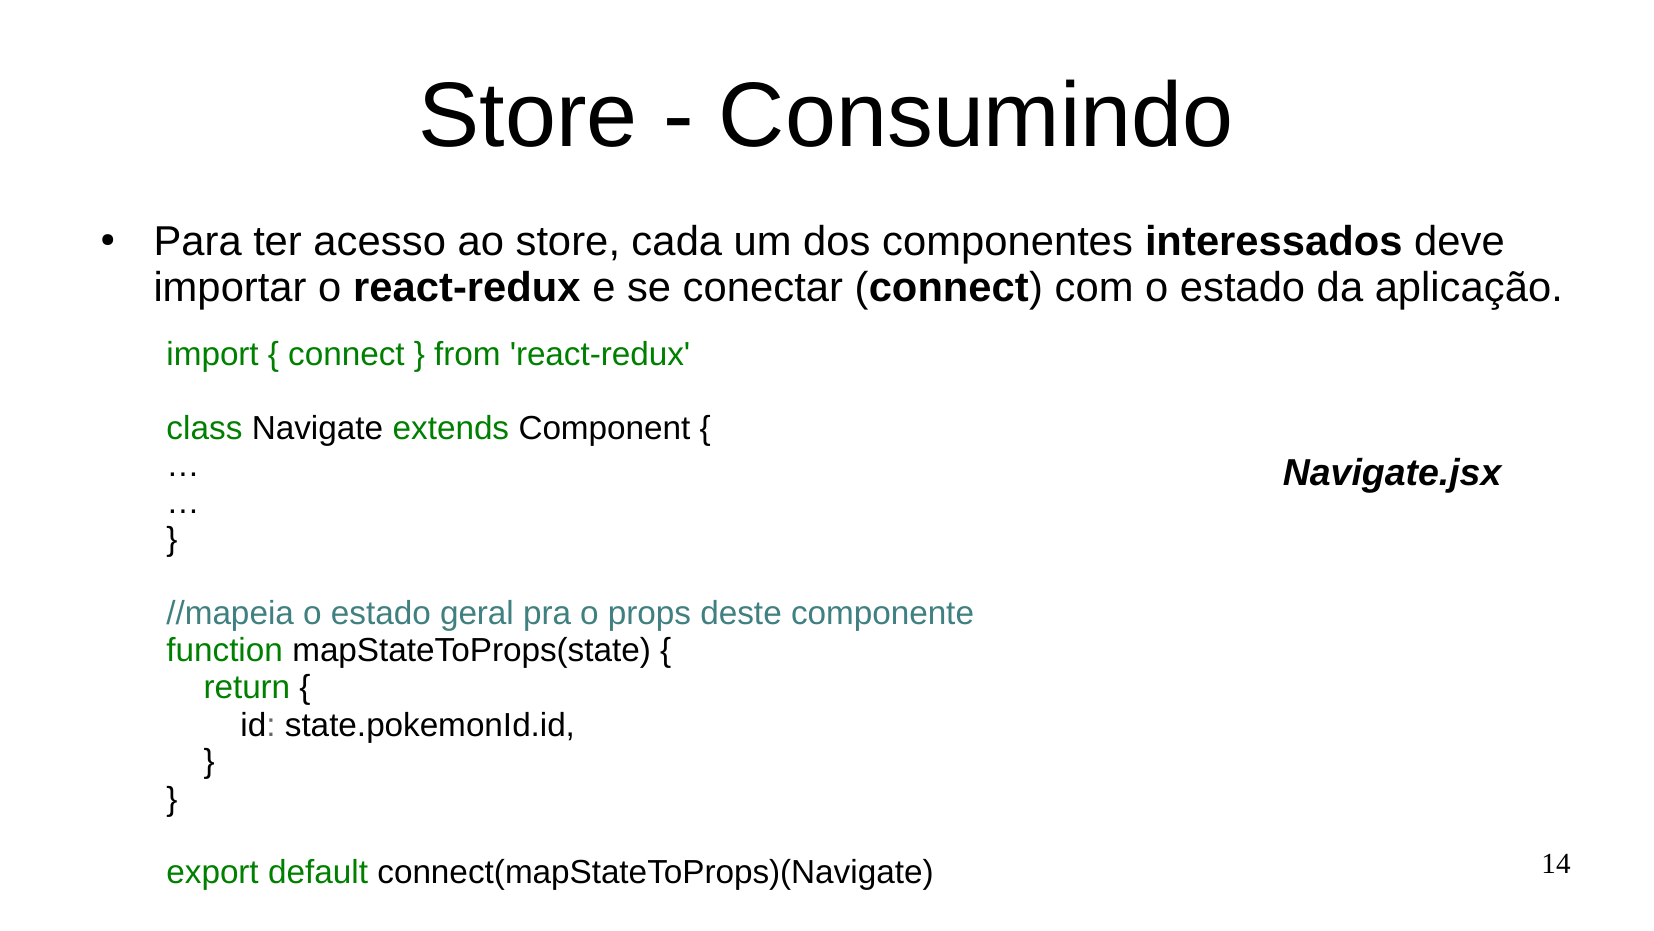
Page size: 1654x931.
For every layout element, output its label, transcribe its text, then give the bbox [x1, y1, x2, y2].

list Para ter acesso ao store, cada um dos componentes interessados deve importar o react-redux e se conectar (connect) com o estado da aplicação. [82, 217, 1571, 758]
text_box Navigate.jsx [1268, 443, 1561, 543]
title Store - Consumindo [82, 37, 1571, 193]
text_box import { connect } from 'react-redux' class Navigate extends Component { … … } //mapeia o estado geral pra o props deste componente function mapStateToProps(state) { return { id: state.pokemonId.id, } } export default connect(mapStateToProps)(Navigate) [151, 328, 1545, 899]
